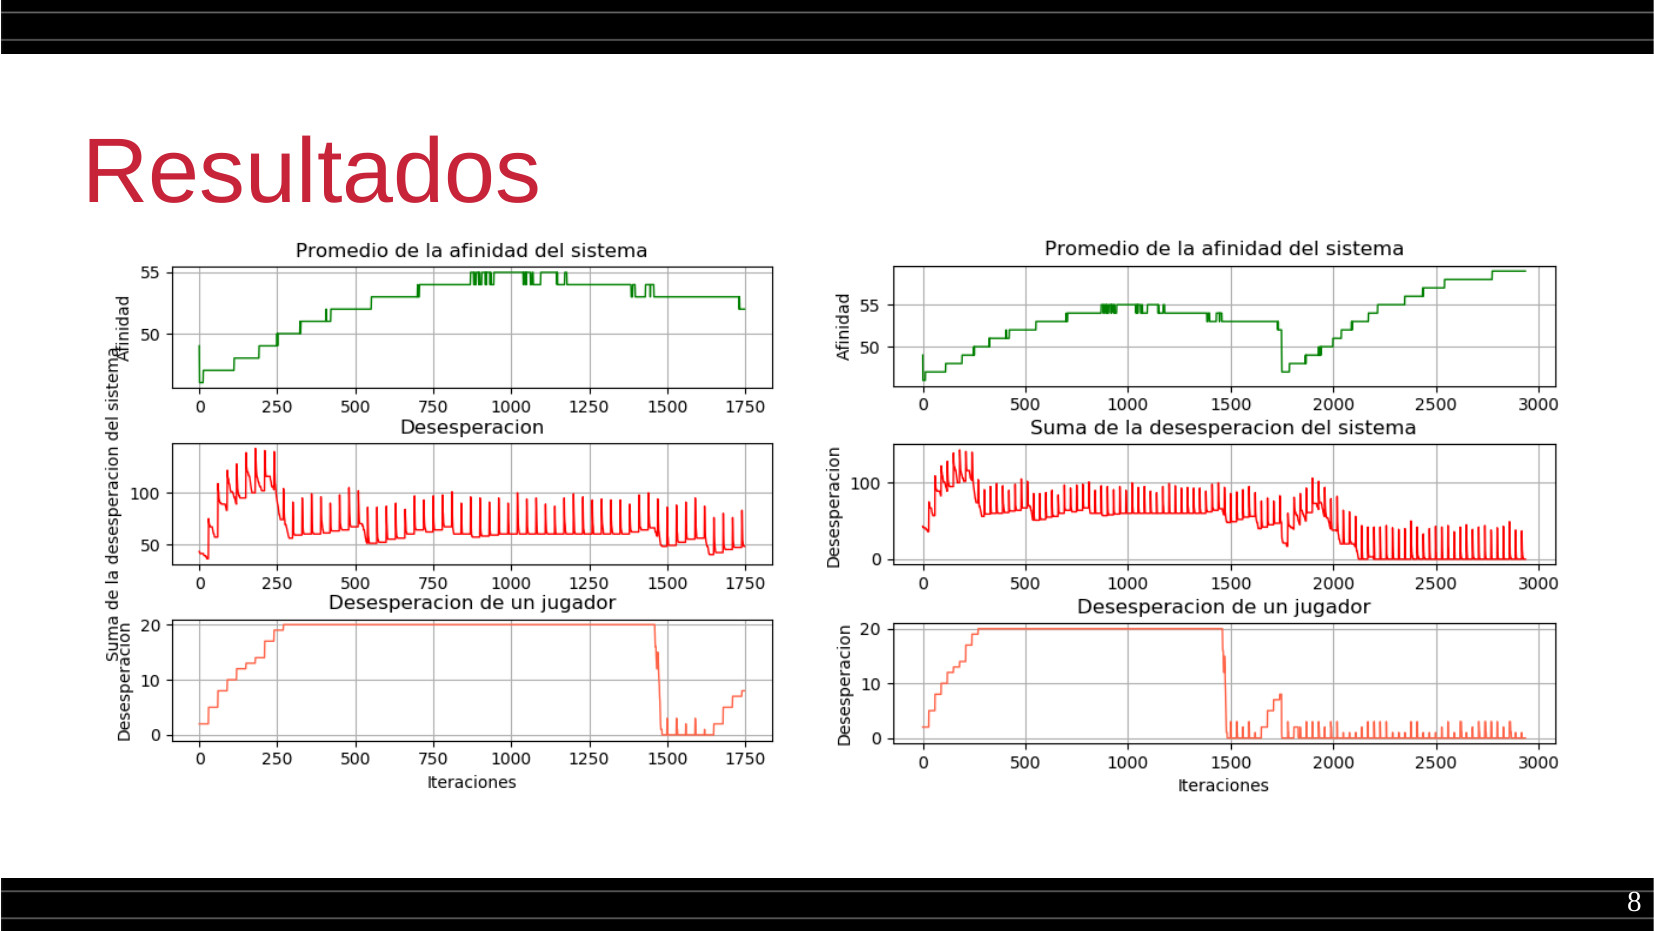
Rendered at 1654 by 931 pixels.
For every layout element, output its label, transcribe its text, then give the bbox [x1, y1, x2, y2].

title Resultados [82, 92, 1571, 236]
picture [1, 0, 1654, 54]
picture [1, 878, 1654, 931]
picture [78, 230, 1583, 807]
